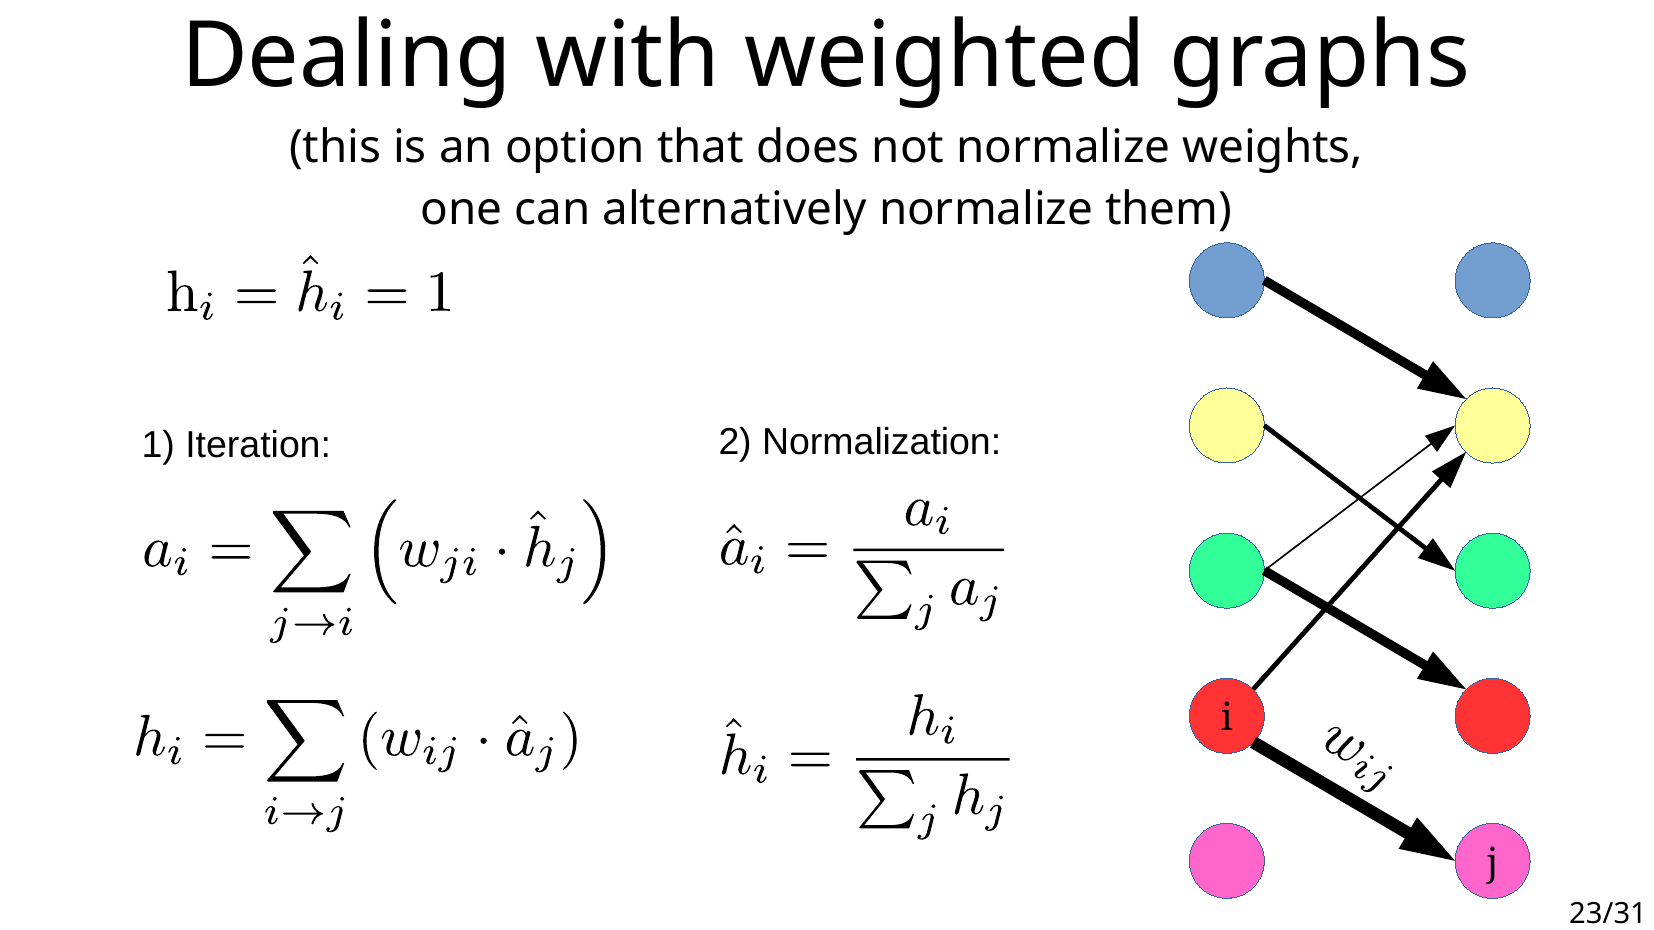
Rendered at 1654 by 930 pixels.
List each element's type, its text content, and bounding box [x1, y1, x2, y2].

text_box [142, 499, 616, 644]
text_box [1309, 723, 1400, 800]
title Dealing with weighted graphs (this is an option that does not normalize weights, one can alternatively normalize them) [0, 1, 1653, 225]
text_box [718, 499, 1005, 631]
text_box 1) Iteration: [126, 416, 347, 473]
text_box [1455, 533, 1531, 609]
text_box [1455, 387, 1531, 464]
text_box [718, 694, 1010, 840]
text_box j [1455, 823, 1531, 899]
text_box [1189, 533, 1265, 609]
text_box [1189, 387, 1265, 463]
text_box [132, 694, 583, 833]
text_box i [1189, 678, 1265, 754]
text_box 2) Normalization: [703, 412, 1017, 470]
text_box [166, 255, 455, 321]
text_box [1455, 678, 1531, 754]
text_box [1189, 823, 1265, 899]
text_box [1189, 242, 1265, 318]
text_box [1455, 242, 1531, 318]
